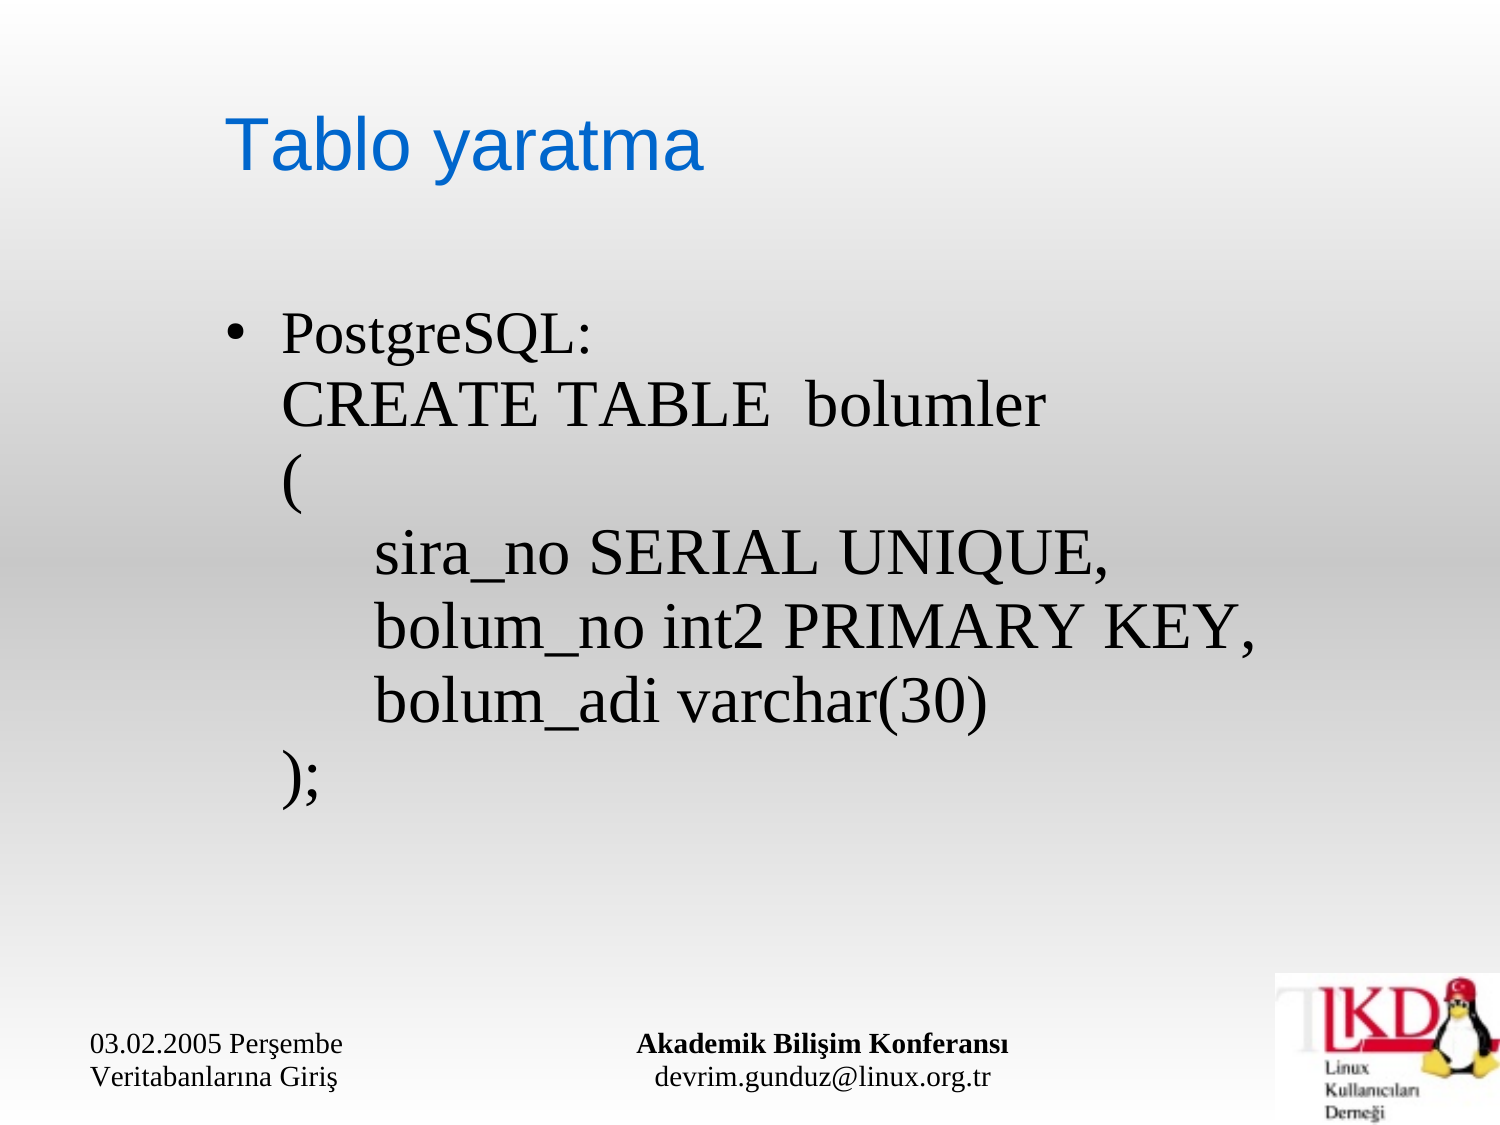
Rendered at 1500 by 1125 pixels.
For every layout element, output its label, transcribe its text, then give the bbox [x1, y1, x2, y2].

title Tablo yaratma [224, 49, 1425, 238]
picture [1275, 973, 1500, 1125]
list PostgreSQL: CREATE TABLE bolumler ( sira_no SERIAL UNIQUE, bolum_no int2 PRIMARY KEY, bolum_adi varchar(30) ); [224, 299, 1425, 975]
